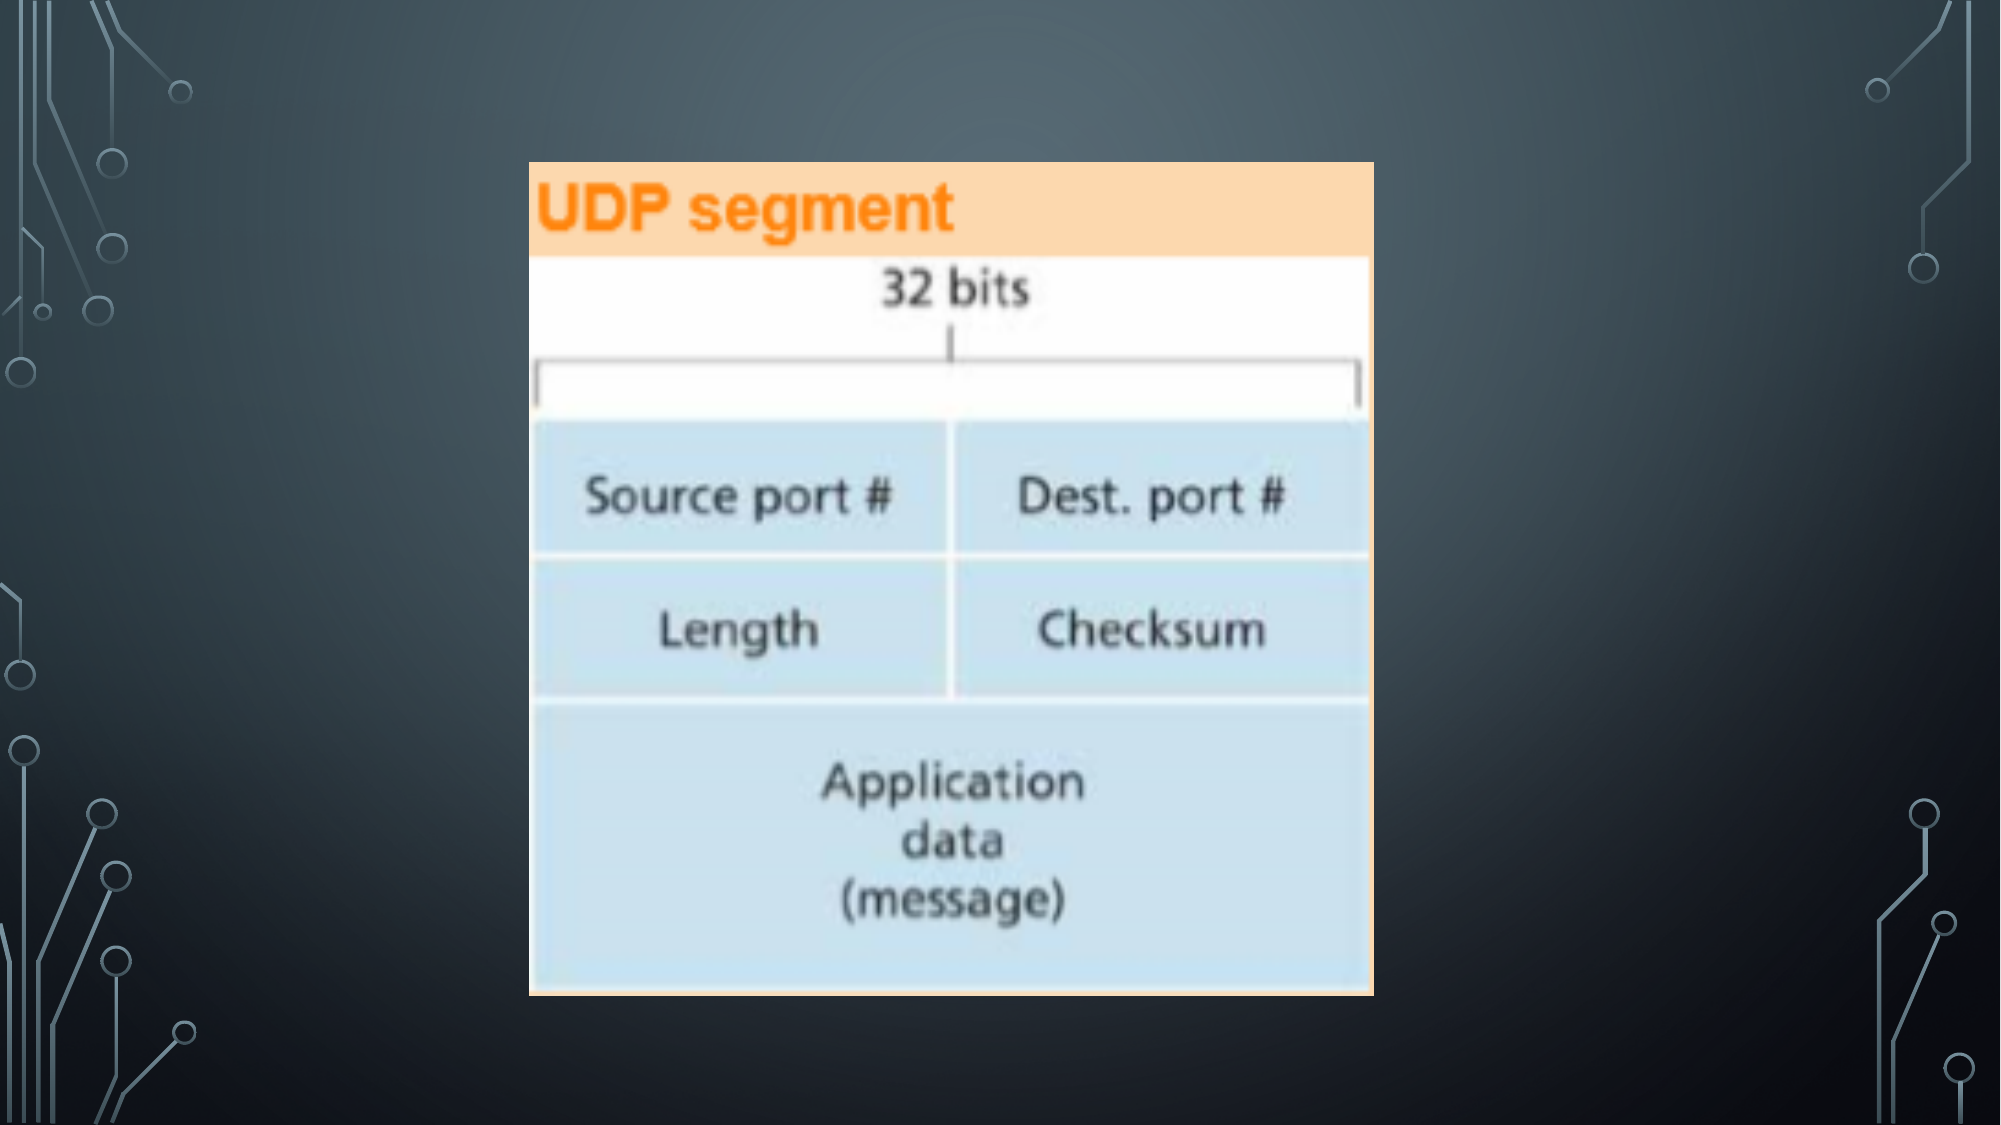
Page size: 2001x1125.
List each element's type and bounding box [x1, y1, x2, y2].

picture [529, 162, 1374, 996]
